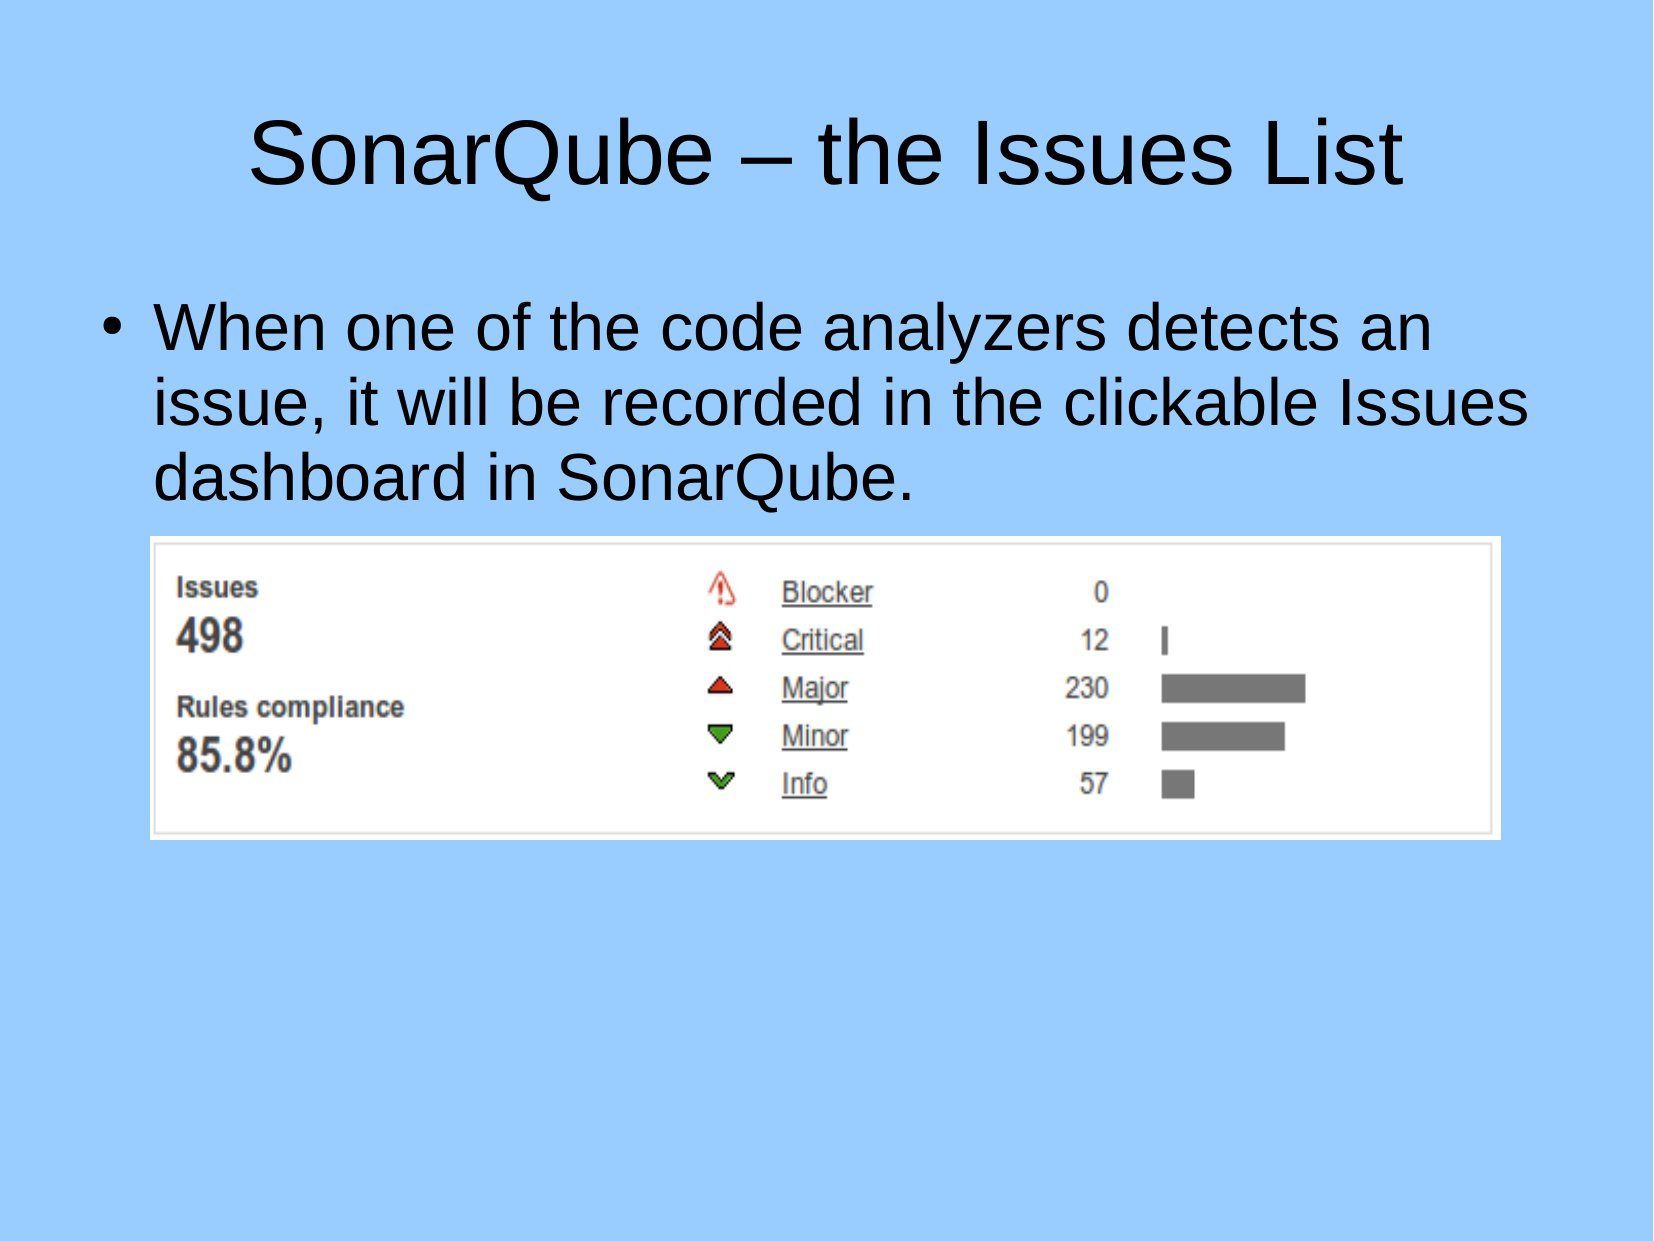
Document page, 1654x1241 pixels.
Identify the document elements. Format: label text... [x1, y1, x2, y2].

title SonarQube – the Issues List [82, 49, 1571, 257]
picture [150, 536, 1501, 841]
list When one of the code analyzers detects an issue, it will be recorded in the clickable Issues dashboard in SonarQube. [82, 290, 1571, 1010]
